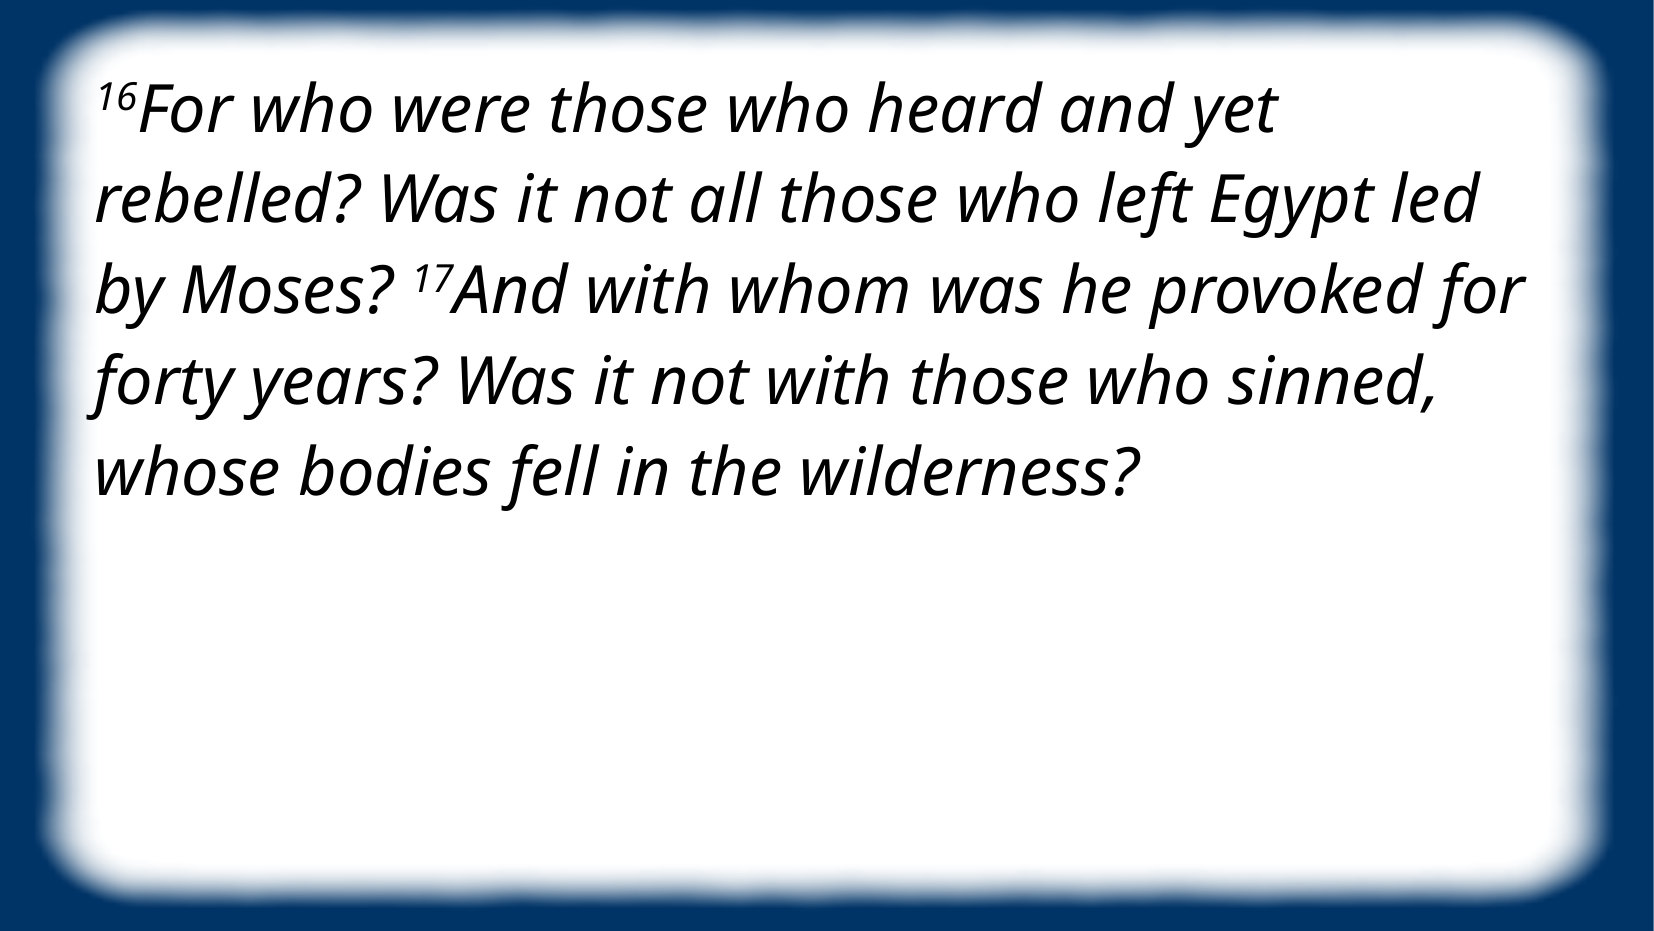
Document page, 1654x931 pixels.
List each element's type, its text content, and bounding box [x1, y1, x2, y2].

text_box 16For who were those who heard and yet rebelled? Was it not all those who left Egypt led by Moses? 17And with whom was he provoked for forty years? Was it not with those who sinned, whose bodies fell in the wilderness? [80, 53, 1566, 513]
picture [0, 0, 1654, 931]
